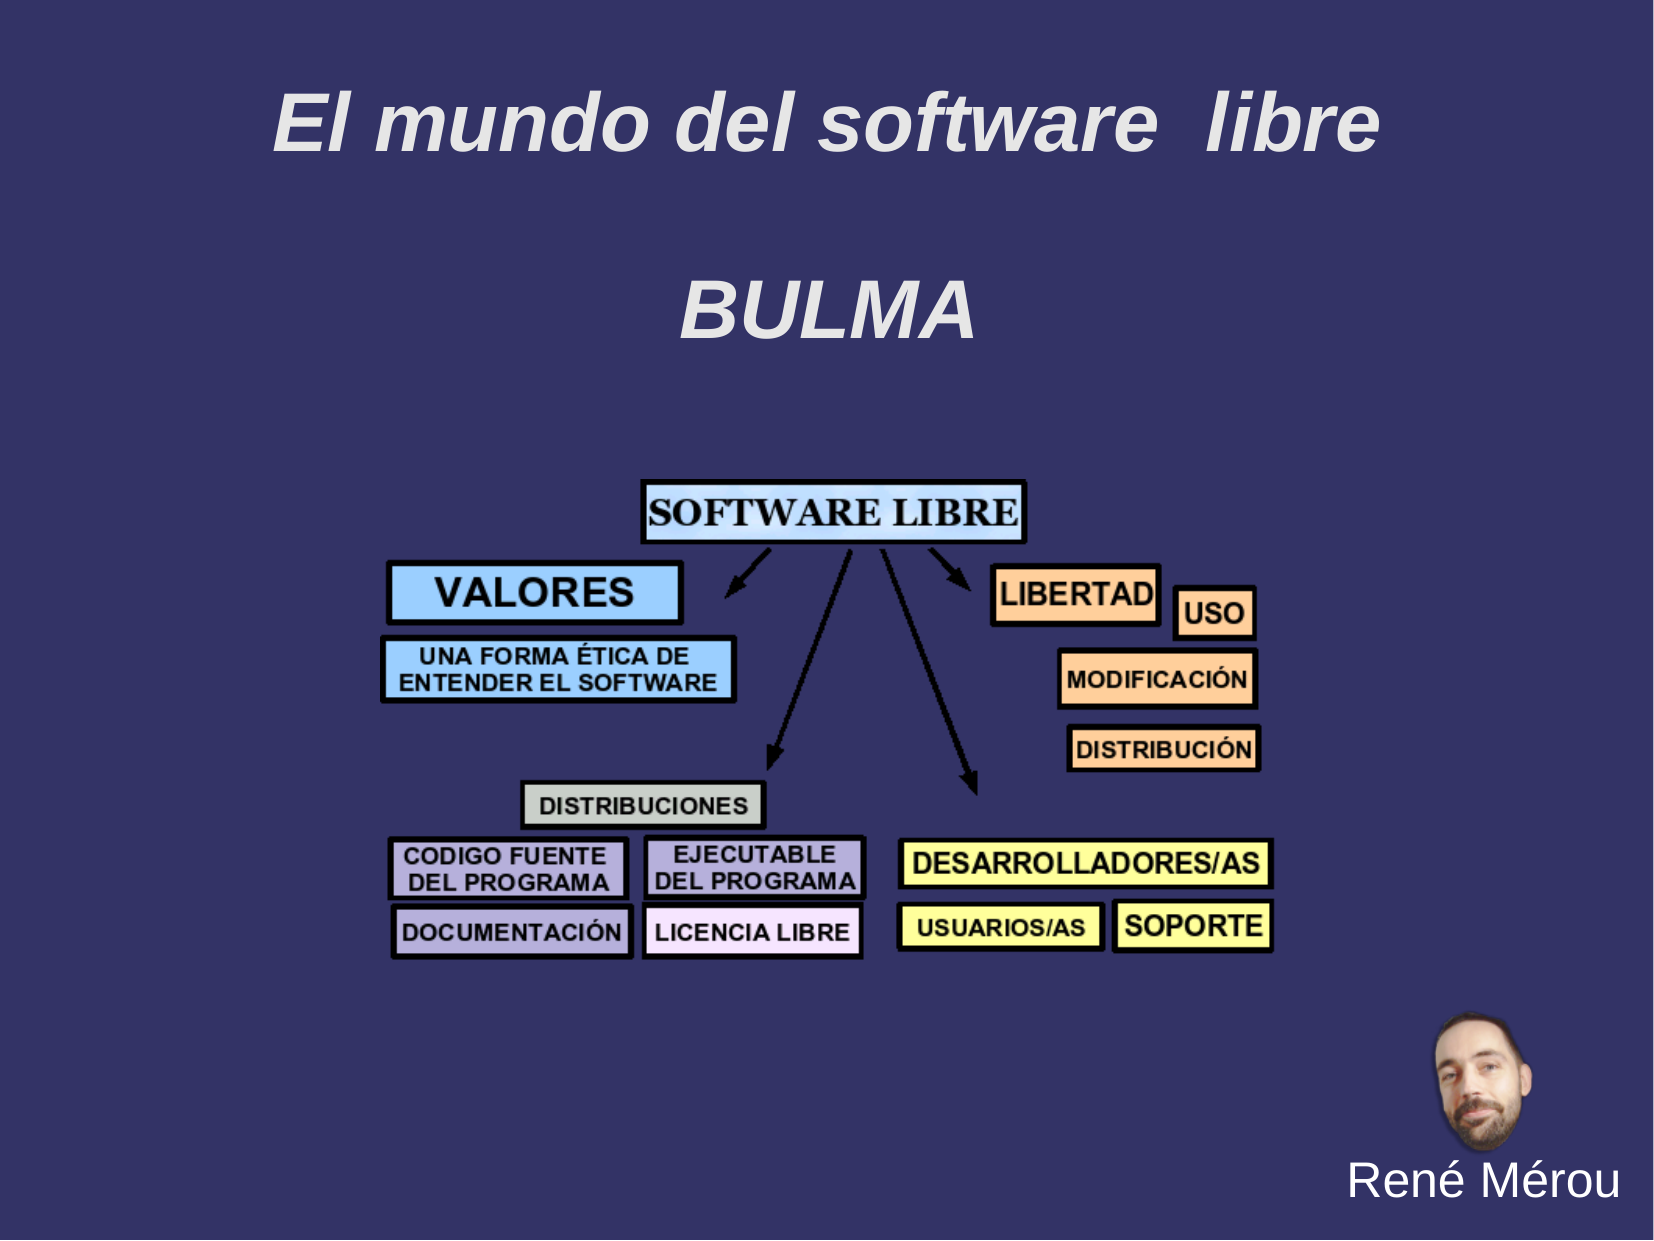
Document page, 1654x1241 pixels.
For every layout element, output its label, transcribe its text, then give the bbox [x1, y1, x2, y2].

title BULMA [123, 206, 1536, 414]
picture [1429, 1009, 1537, 1158]
picture [380, 479, 1279, 963]
title El mundo del software libre [121, 19, 1534, 227]
text_box René Mérou [1346, 1152, 1642, 1211]
